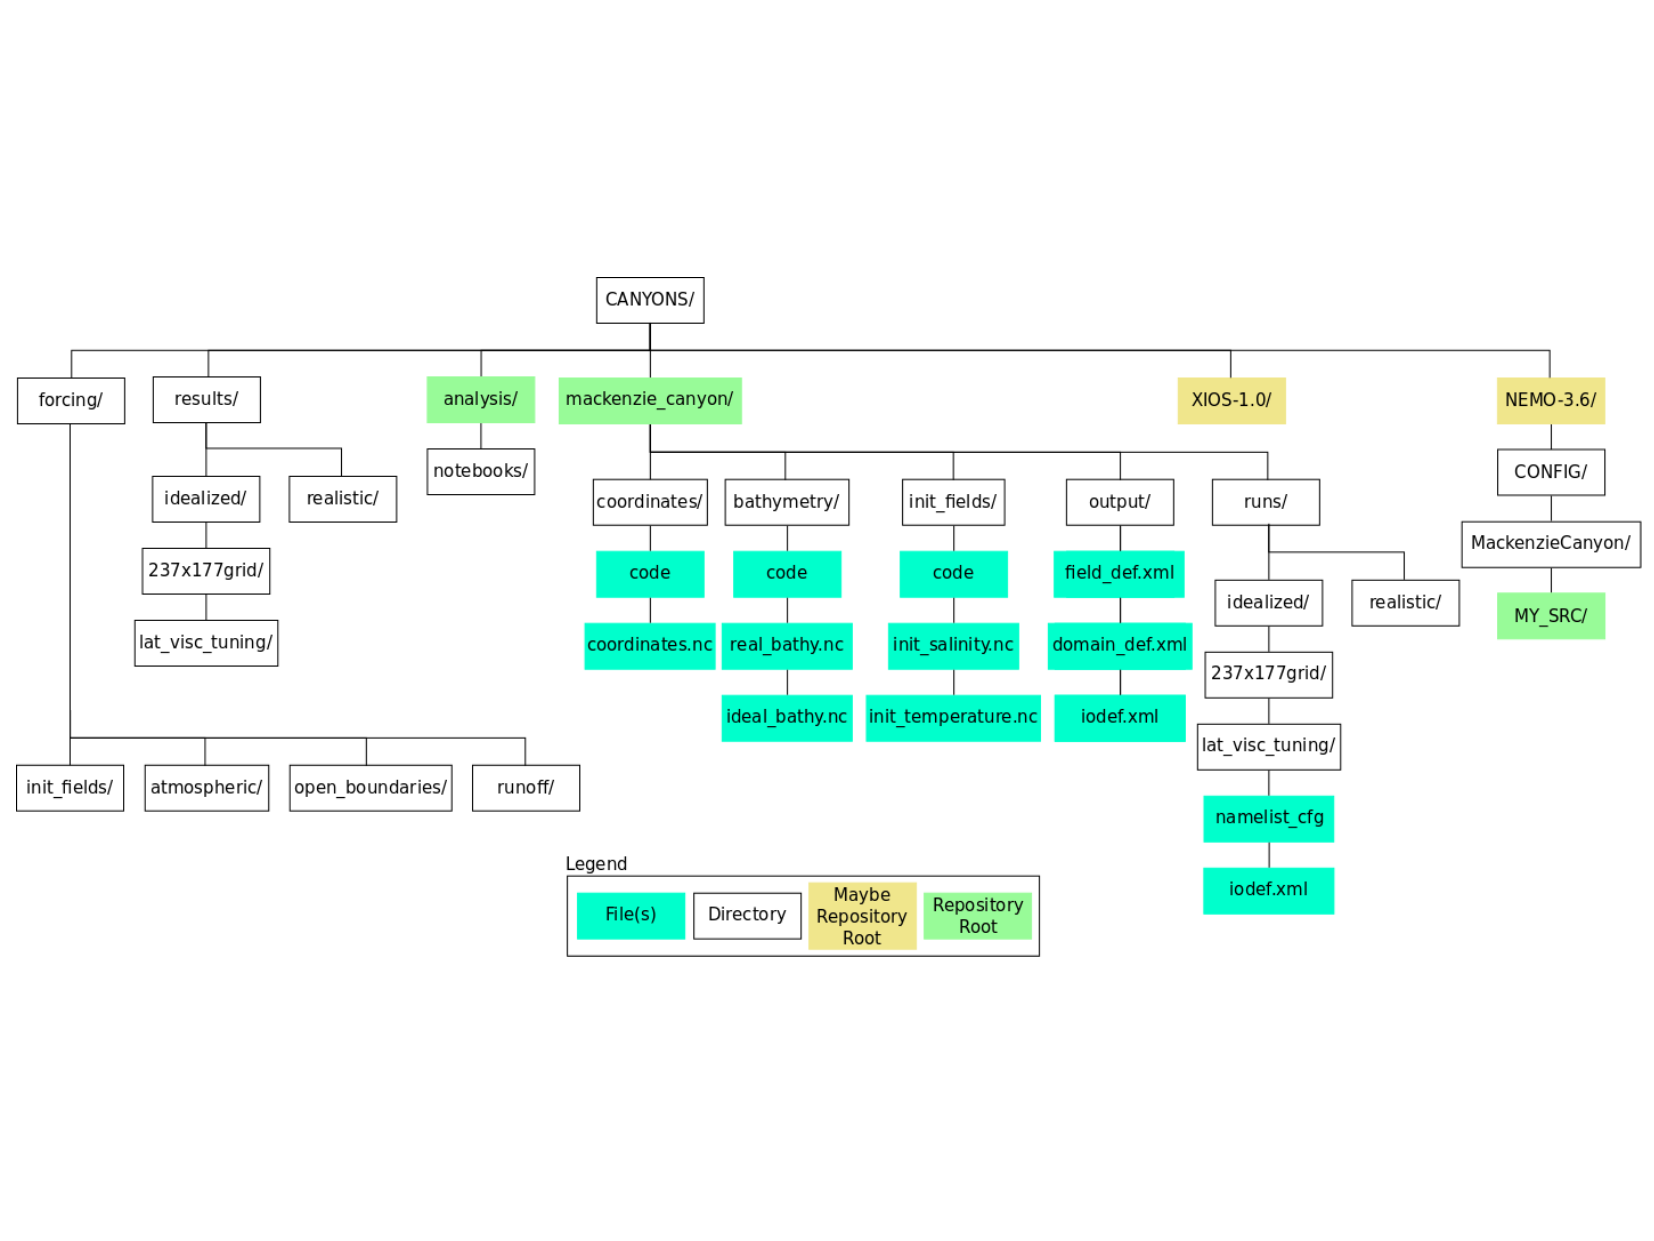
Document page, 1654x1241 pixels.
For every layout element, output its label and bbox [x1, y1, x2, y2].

picture [16, 277, 1642, 957]
